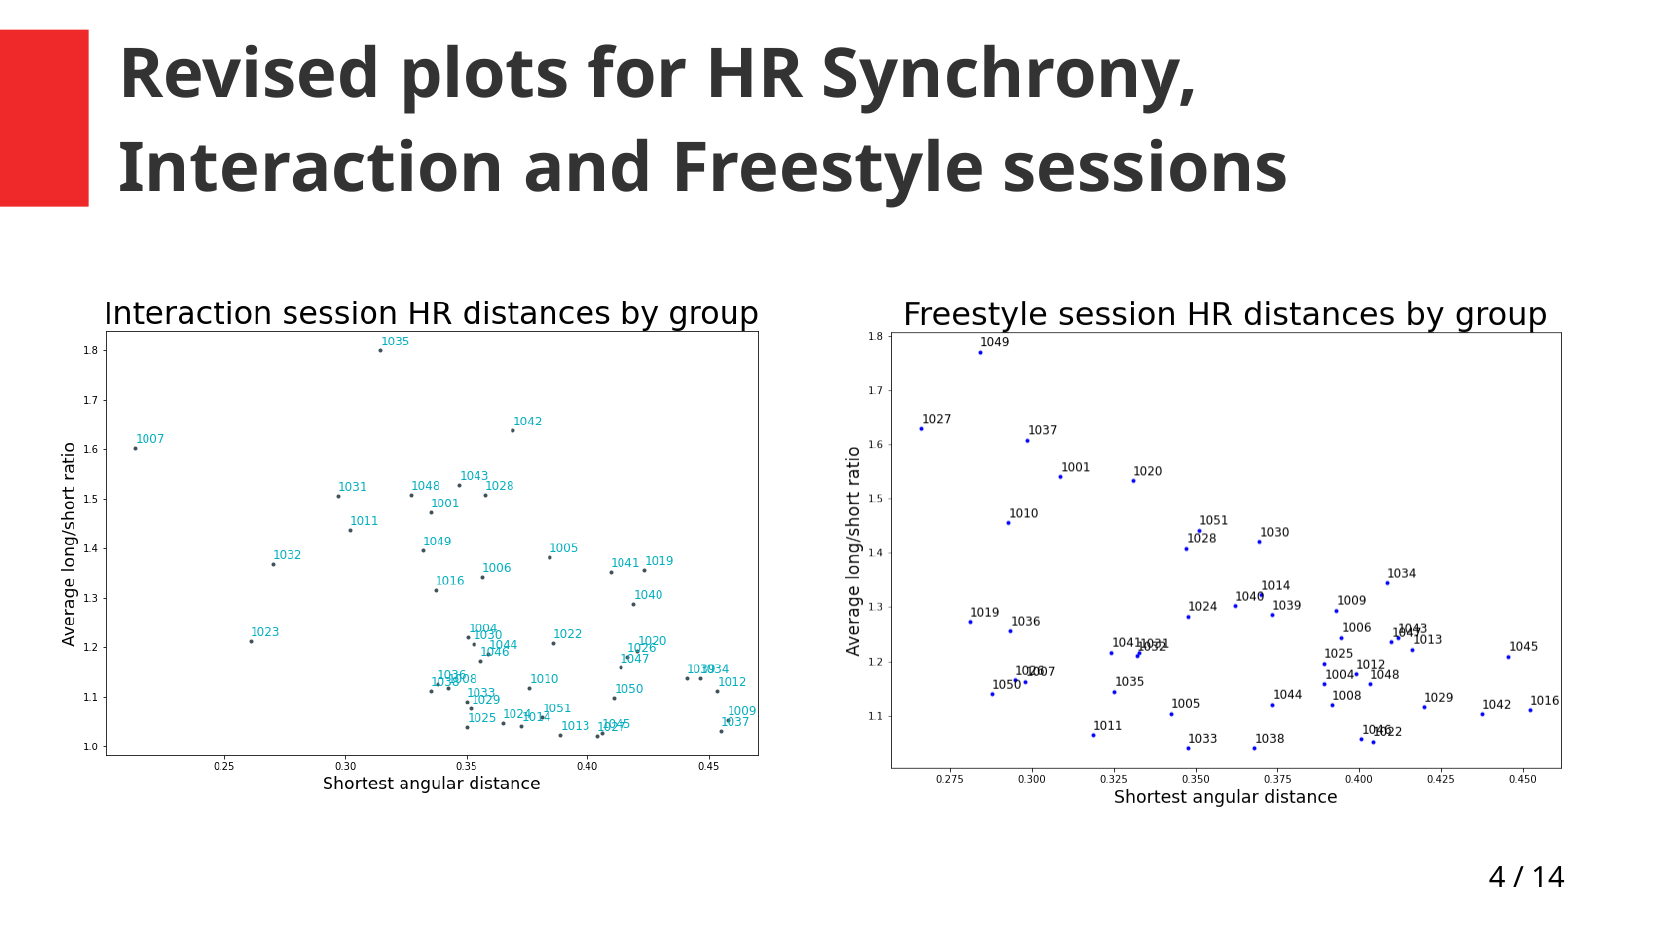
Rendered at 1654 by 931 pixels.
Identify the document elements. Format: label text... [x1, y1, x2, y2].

title Revised plots for HR Synchrony, Interaction and Freestyle sessions [118, 29, 1595, 207]
picture [0, 263, 1647, 841]
